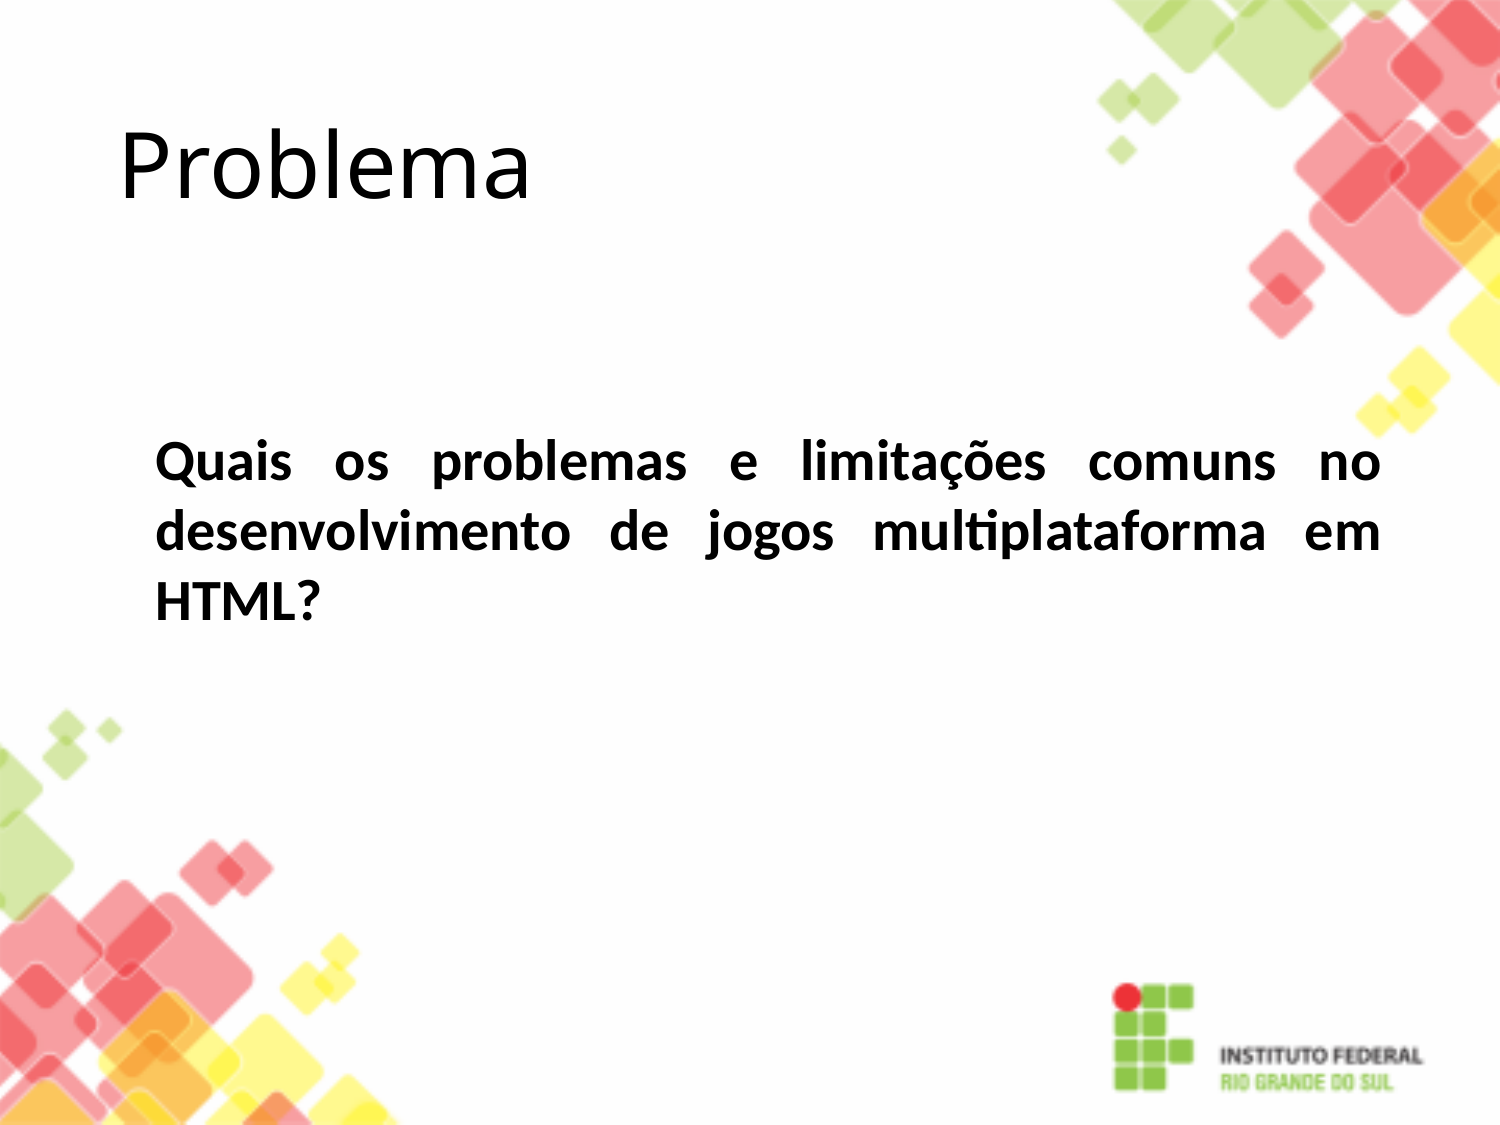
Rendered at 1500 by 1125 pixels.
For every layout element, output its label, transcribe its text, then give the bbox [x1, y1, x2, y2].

picture [0, 0, 1500, 1125]
text_box Quais os problemas e limitações comuns no desenvolvimento de jogos multiplataforma em HTML? [103, 299, 1397, 1014]
text_box Problema [103, 59, 1397, 278]
